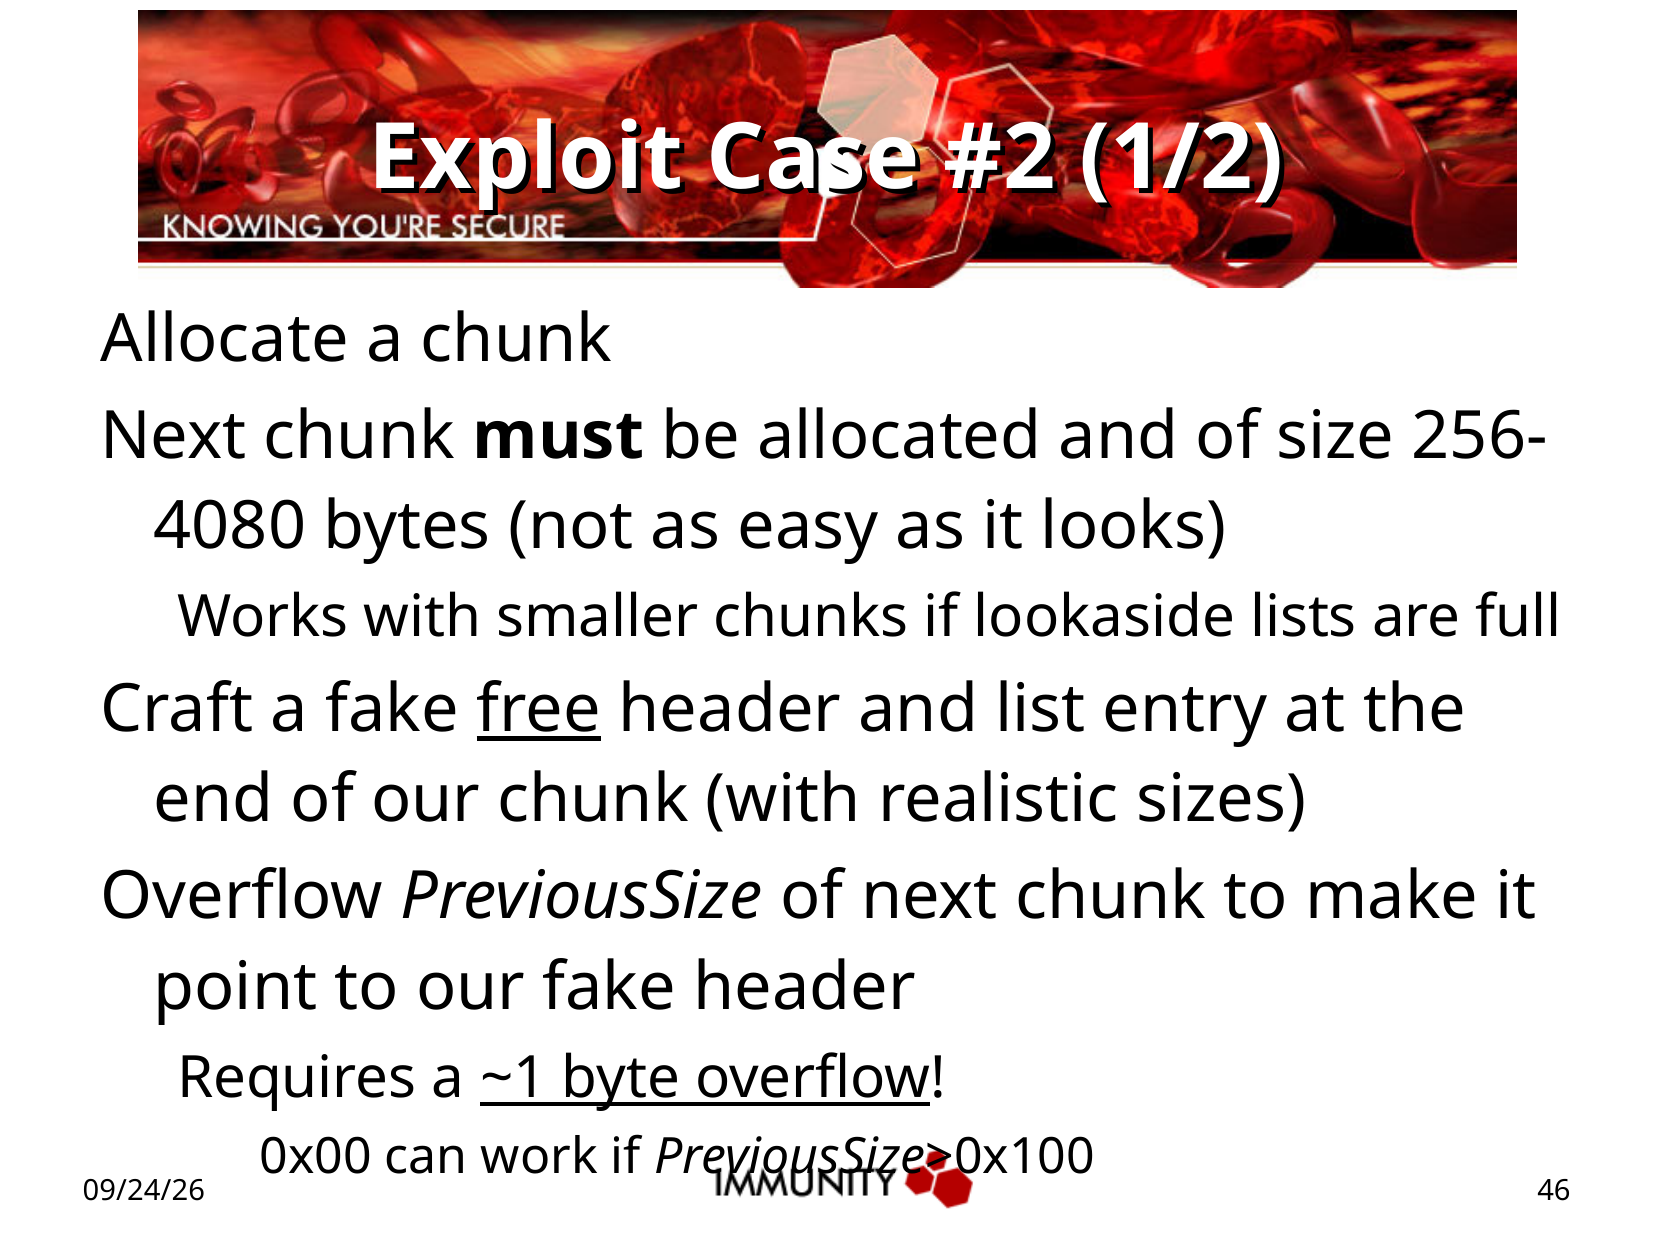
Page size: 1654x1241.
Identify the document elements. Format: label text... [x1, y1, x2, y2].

picture [138, 10, 1517, 56]
picture [138, 250, 1517, 288]
picture [694, 1130, 984, 1235]
title Exploit Case #2 (1/2) [82, 56, 1571, 250]
list Allocate a chunk Next chunk must be allocated and of size 256-4080 bytes (not as easy as it looks) Works with smaller chunks if lookaside lists are full Craft a fake free header and list entry at the end of our chunk (with realistic sizes) Overflow PreviousSize of next chunk to make it point to our fake header Requires a ~1 byte overflow! 0x00 can work if PreviousSize>0x100 [82, 290, 1571, 1094]
